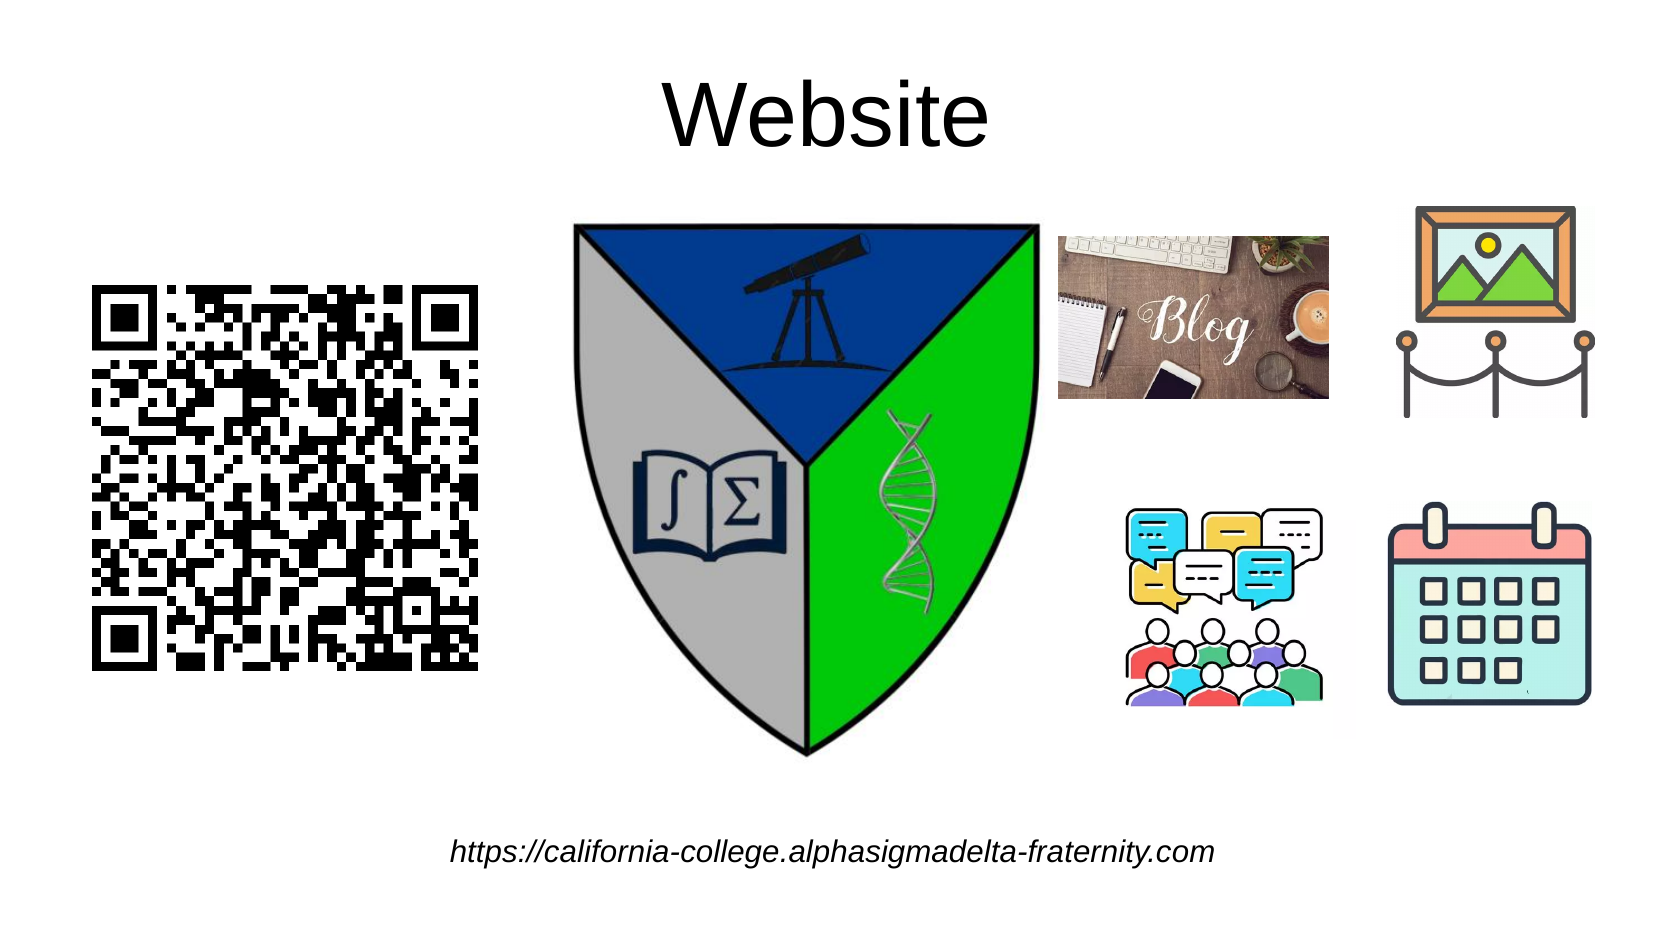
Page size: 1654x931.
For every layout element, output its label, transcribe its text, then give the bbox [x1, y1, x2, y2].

picture [1387, 501, 1592, 706]
text_box https://california-college.alphasigmadelta-fraternity.com [435, 826, 1227, 877]
title Website [82, 37, 1571, 193]
picture [88, 277, 484, 680]
picture [490, 193, 1356, 798]
picture [1396, 206, 1595, 418]
